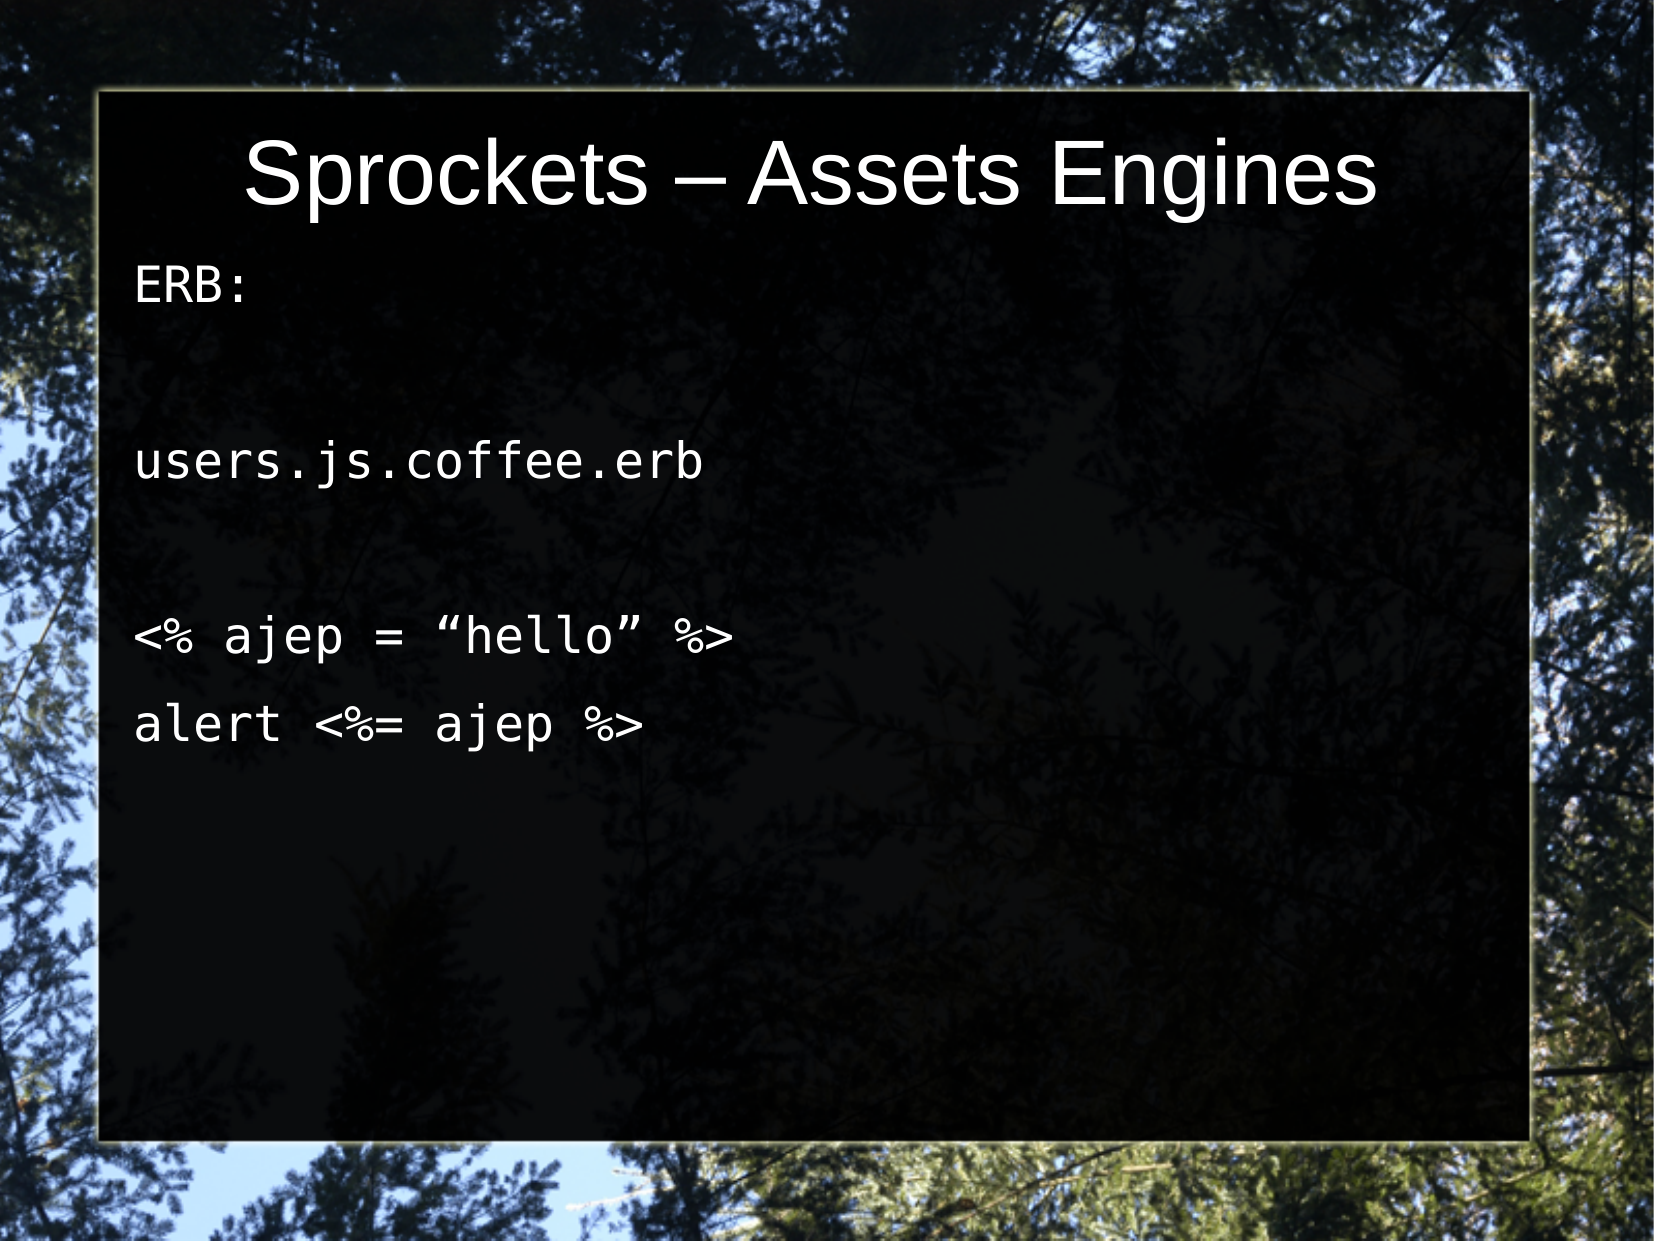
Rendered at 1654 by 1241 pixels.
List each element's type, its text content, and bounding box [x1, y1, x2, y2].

title Sprockets – Assets Engines [88, 88, 1536, 257]
picture [0, 0, 1654, 1241]
list ERB: users.js.coffee.erb <% ajep = “hello” %> alert <%= ajep %> [134, 256, 1516, 1038]
